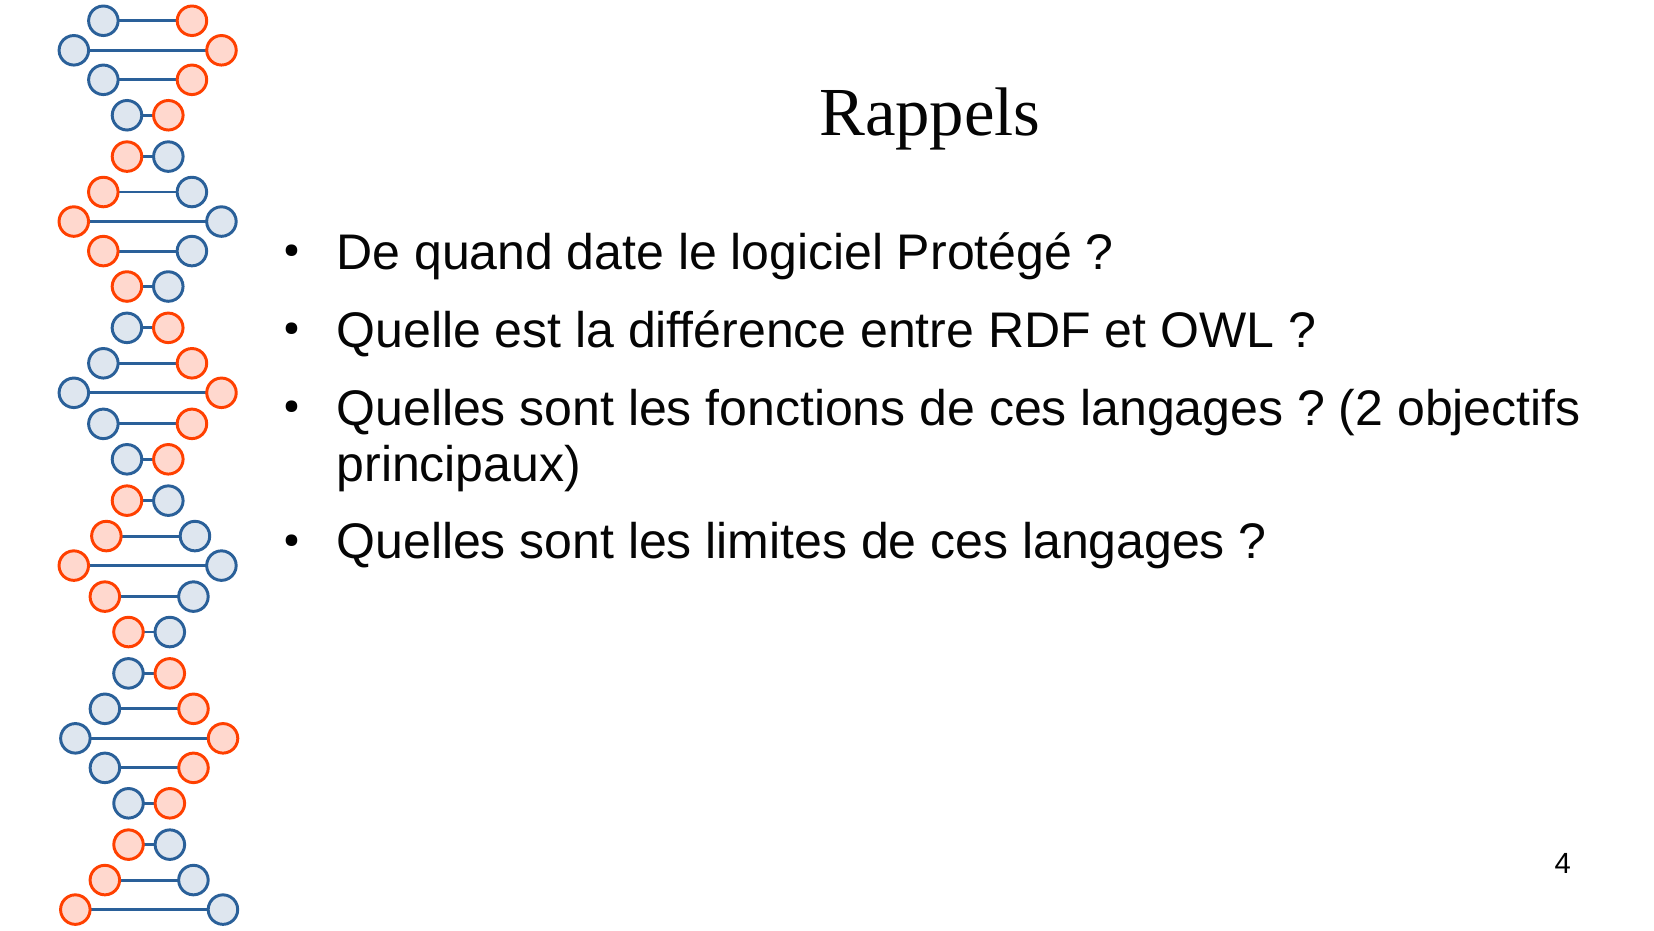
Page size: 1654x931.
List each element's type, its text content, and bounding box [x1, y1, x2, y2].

list De quand date le logiciel Protégé ? Quelle est la différence entre RDF et OWL ? Quelles sont les fonctions de ces langages ? (2 objectifs principaux) Quelles sont les limites de ces langages ? [265, 224, 1595, 764]
title Rappels [265, 35, 1595, 189]
